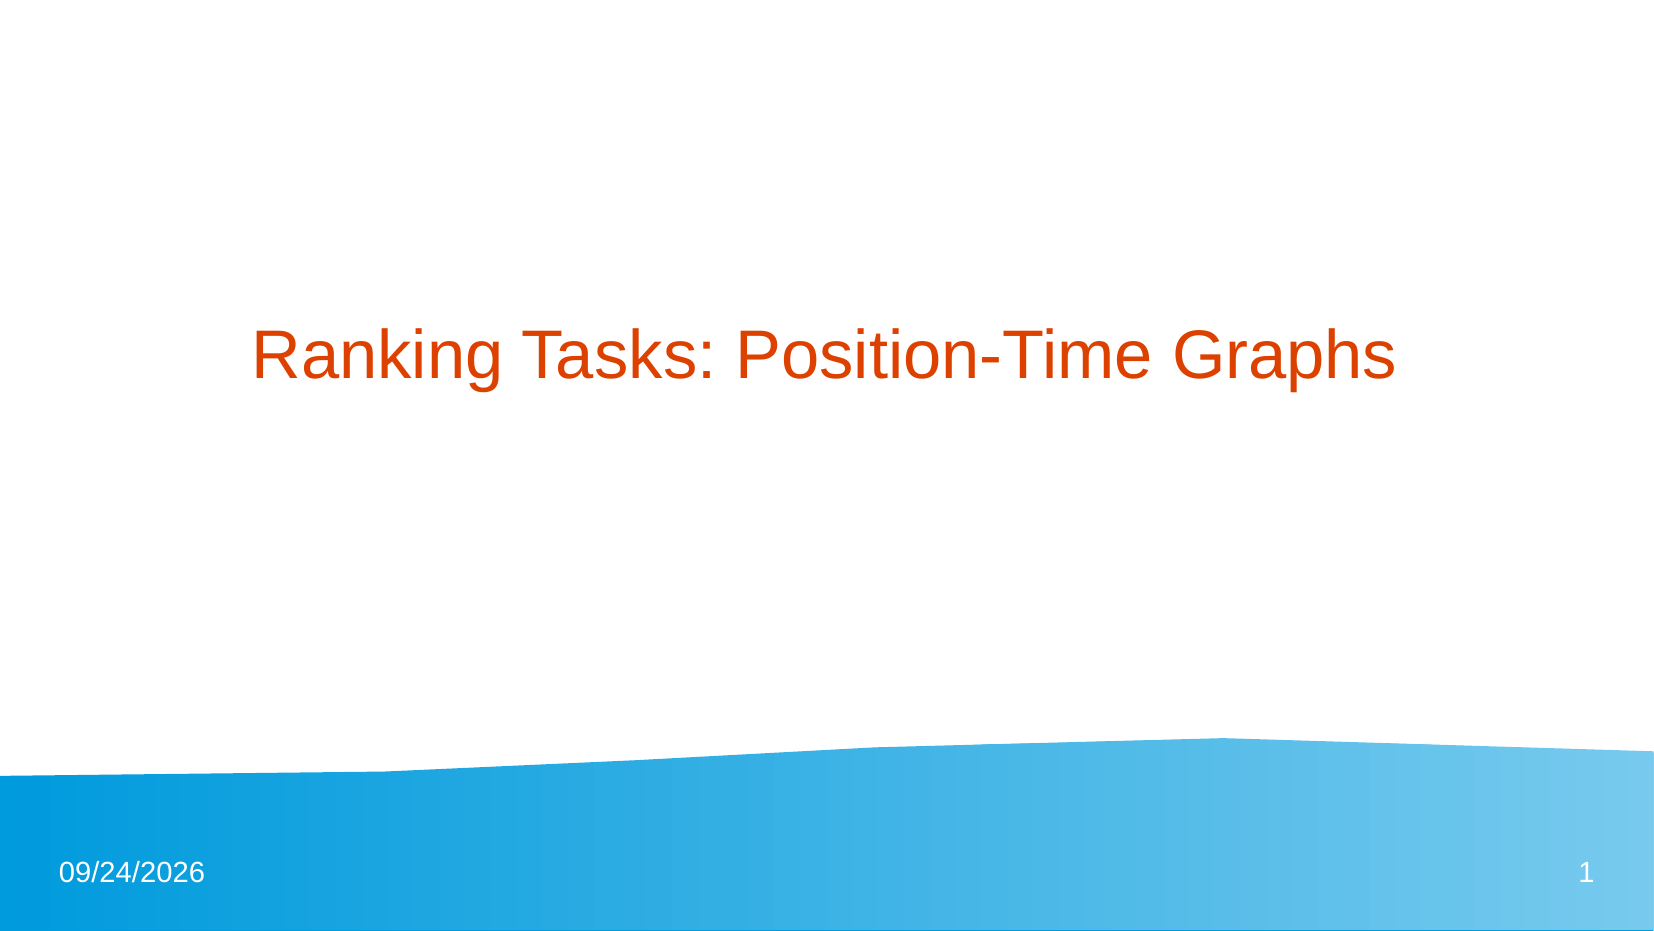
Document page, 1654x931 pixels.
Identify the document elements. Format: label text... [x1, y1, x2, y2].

title Ranking Tasks: Position-Time Graphs [0, 265, 1651, 443]
